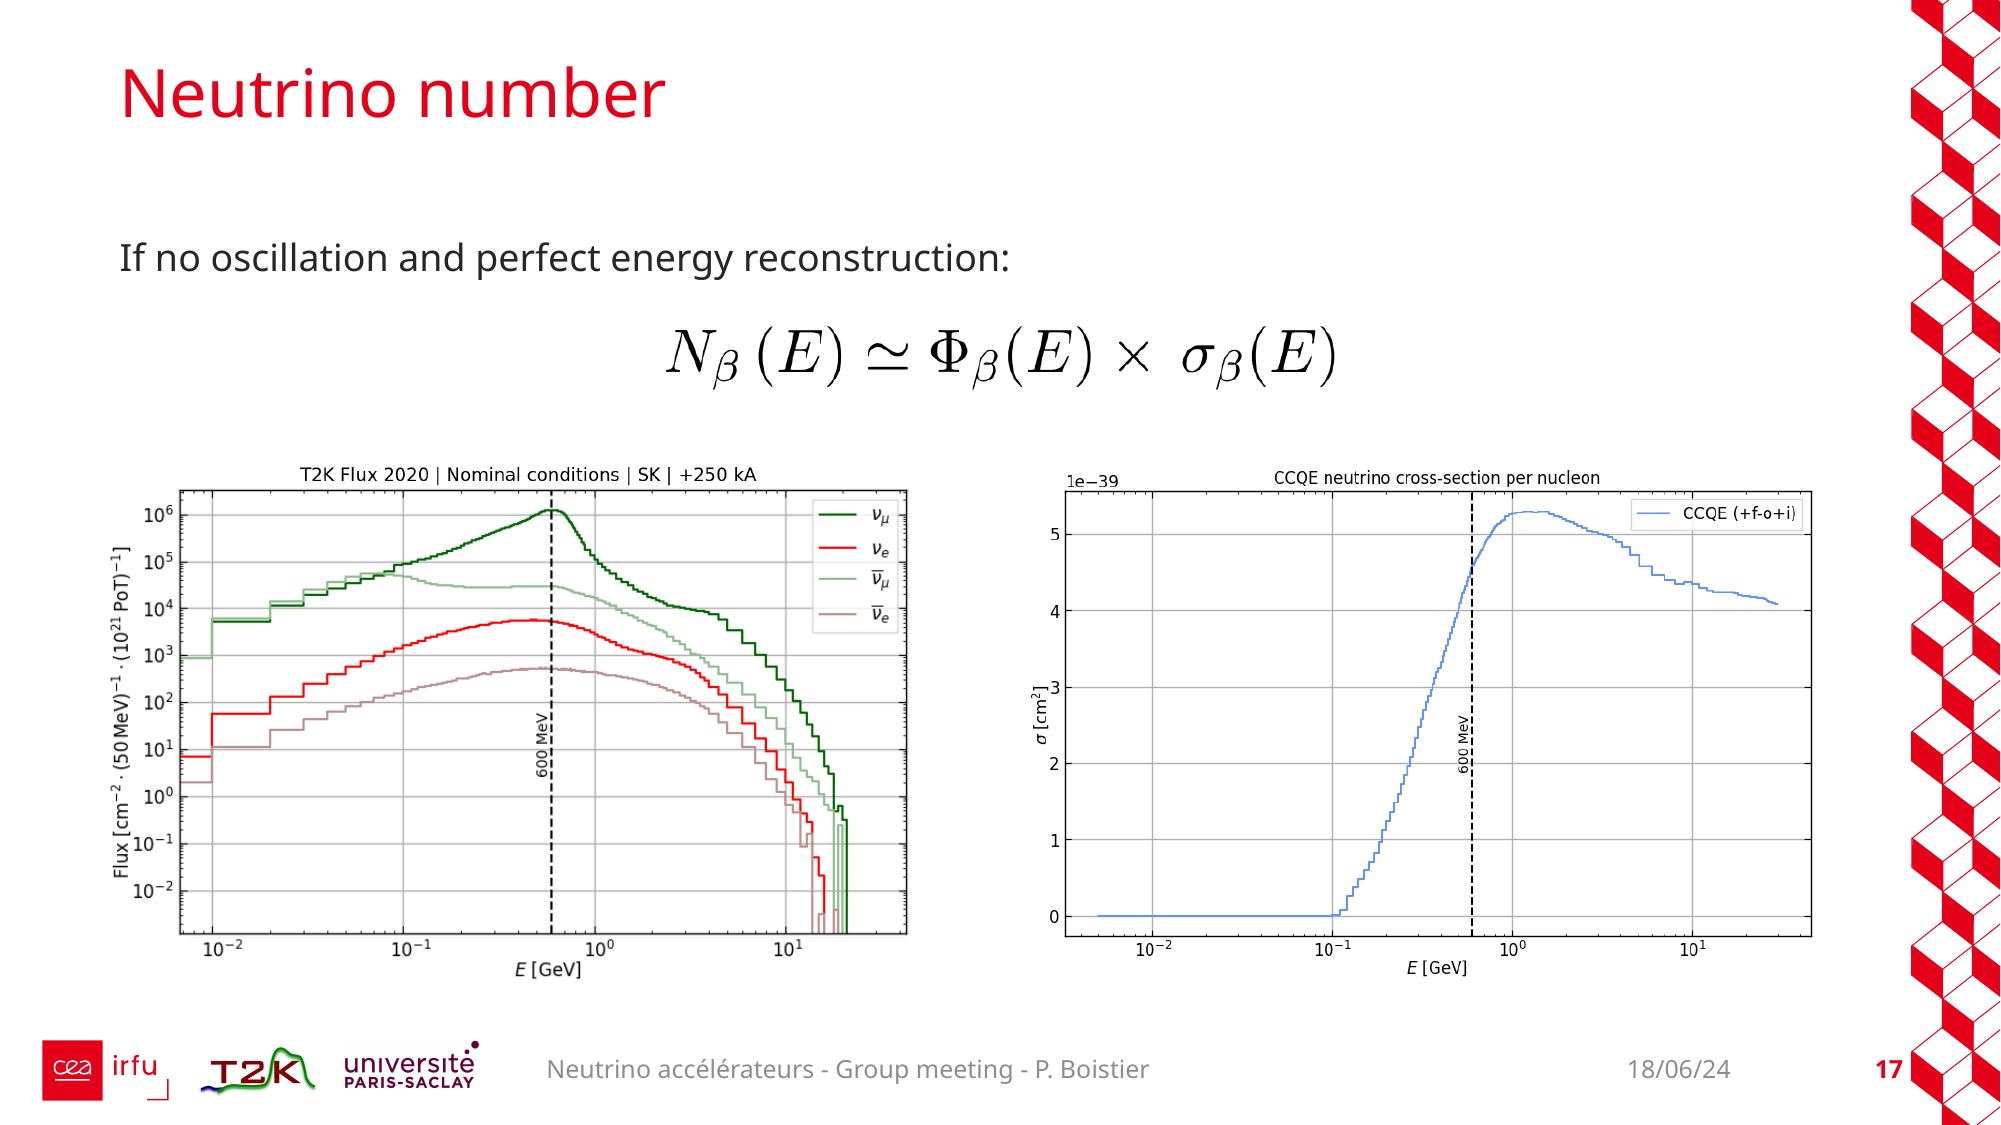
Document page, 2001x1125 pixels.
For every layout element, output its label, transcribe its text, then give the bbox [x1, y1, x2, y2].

picture [344, 1040, 479, 1089]
picture [196, 1040, 318, 1101]
picture [654, 311, 1346, 395]
picture [88, 452, 917, 982]
picture [1020, 460, 1819, 987]
list If no oscillation and perfect energy reconstruction: [119, 226, 1880, 532]
title Neutrino number [119, 52, 1881, 196]
